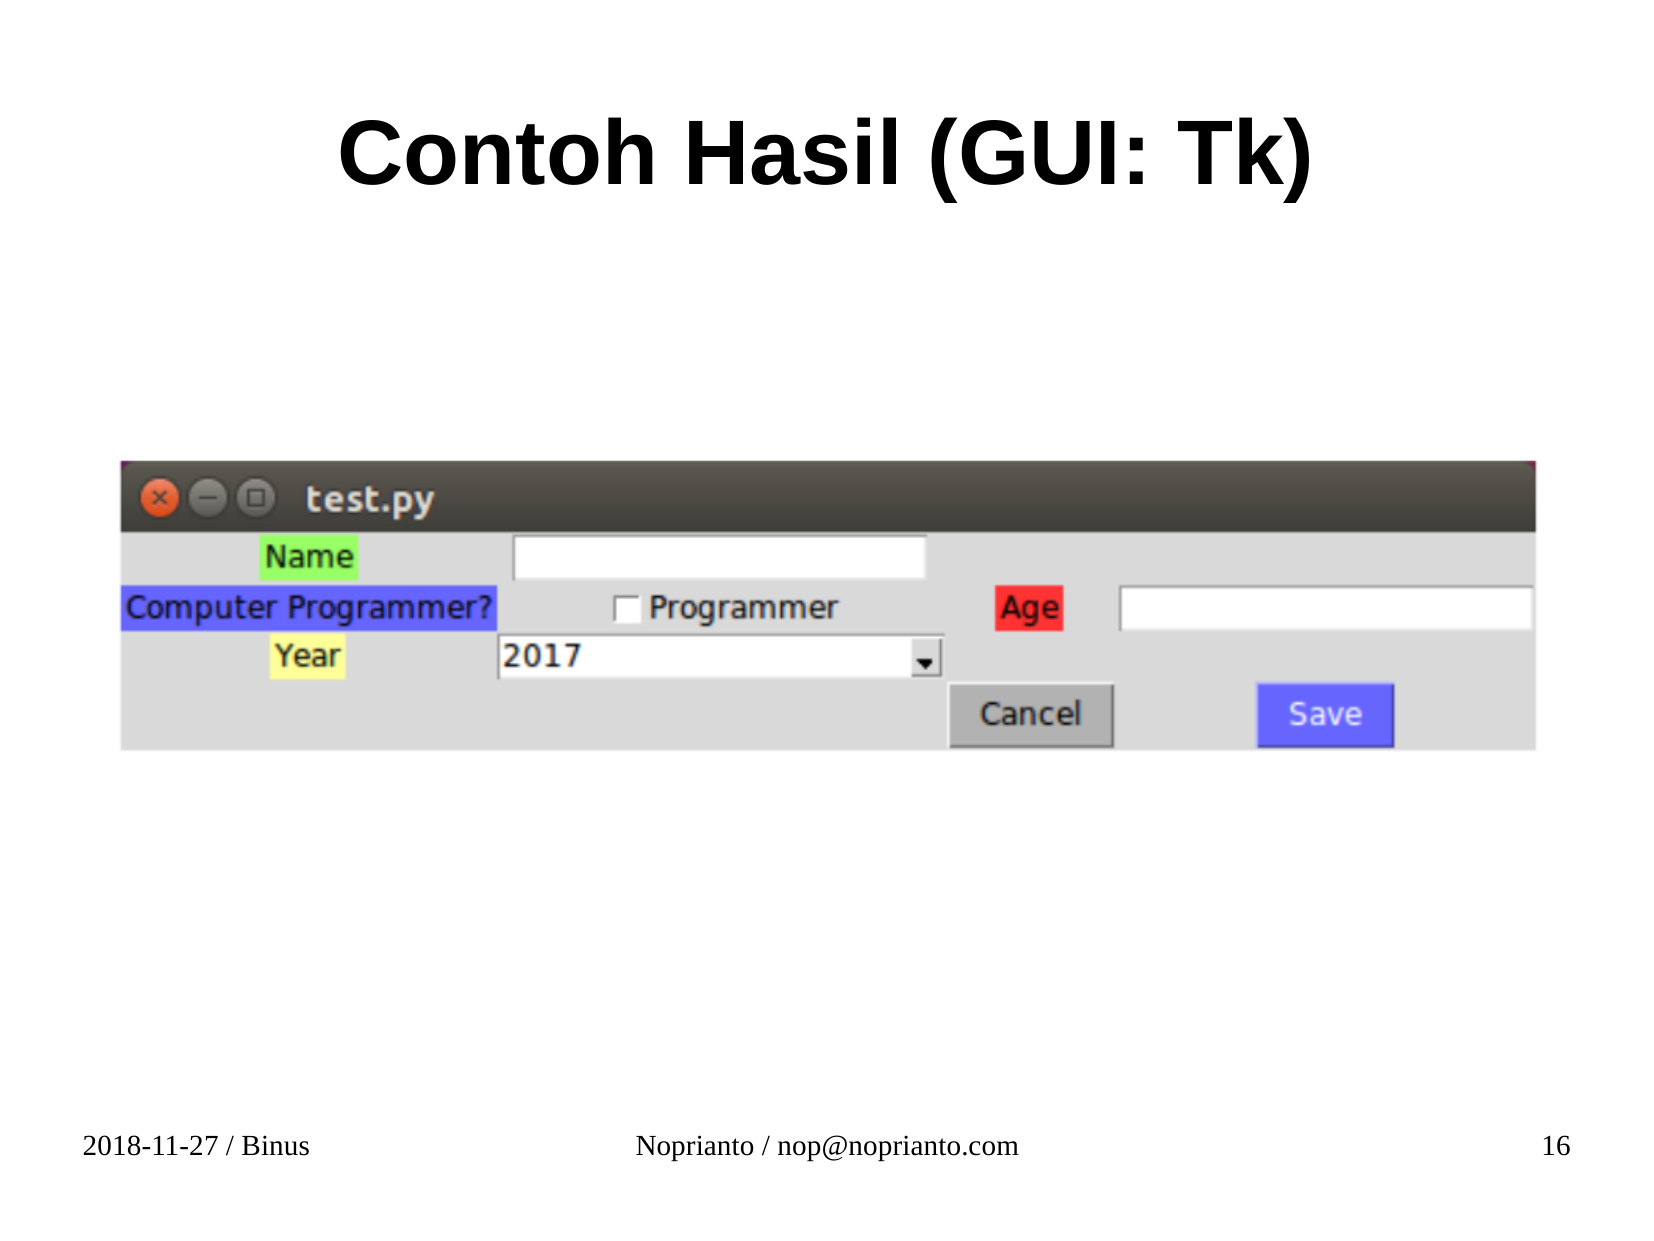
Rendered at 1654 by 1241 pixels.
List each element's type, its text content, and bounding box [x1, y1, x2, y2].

title Contoh Hasil (GUI: Tk) [82, 49, 1571, 257]
picture [84, 436, 1578, 808]
